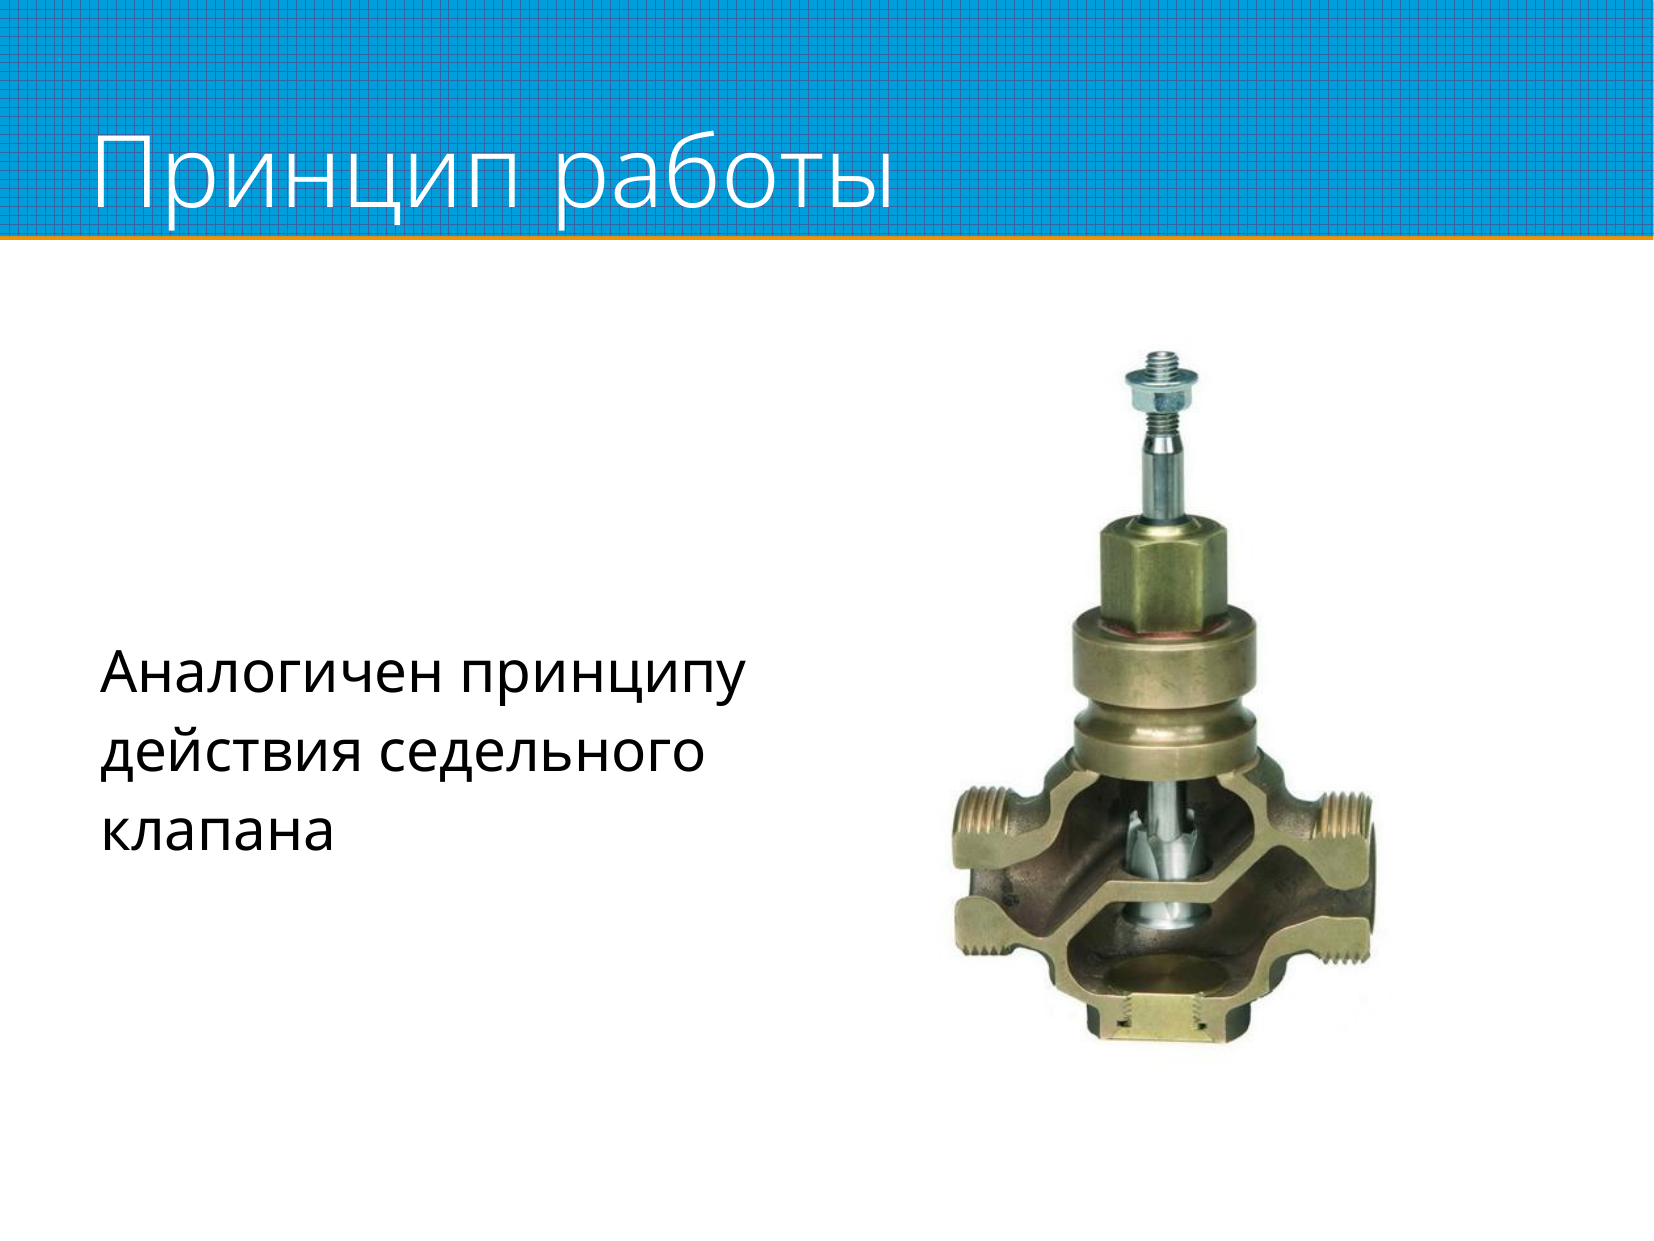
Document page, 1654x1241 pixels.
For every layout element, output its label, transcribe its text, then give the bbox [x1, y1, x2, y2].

list Аналогичен принципу действия седельного клапана [29, 629, 945, 1211]
picture [708, 329, 1626, 1063]
title Принцип работы [88, 19, 1565, 237]
